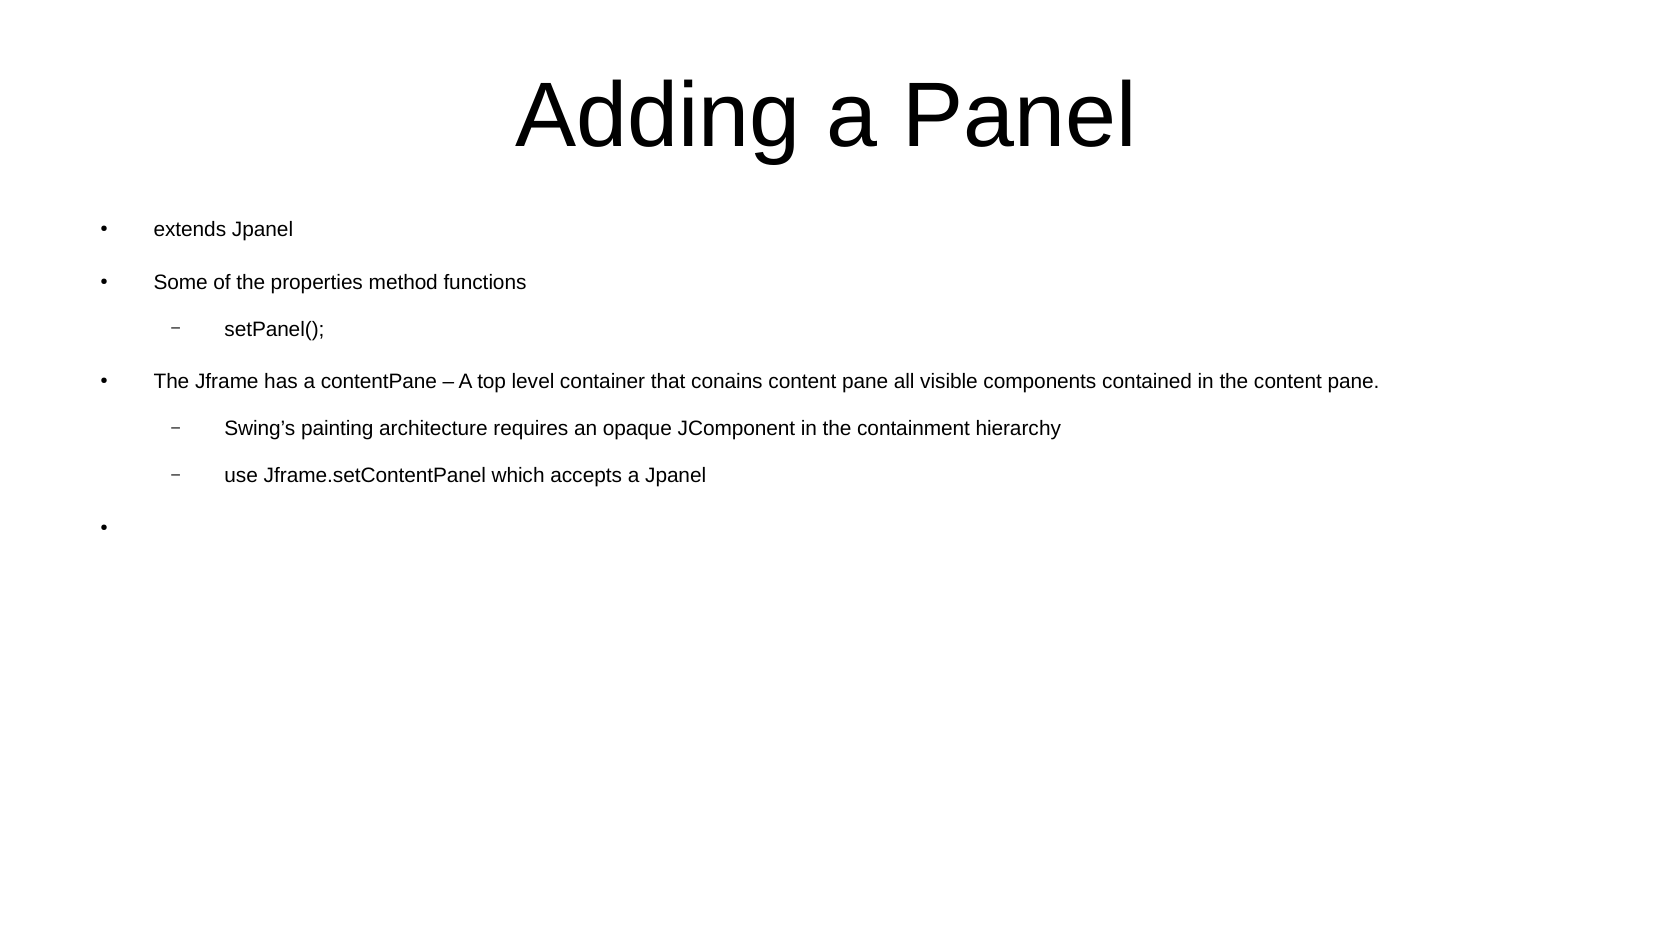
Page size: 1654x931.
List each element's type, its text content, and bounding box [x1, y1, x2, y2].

title Adding a Panel [82, 37, 1571, 193]
list extends Jpanel Some of the properties method functions setPanel(); The Jframe has a contentPane – A top level container that conains content pane all visible components contained in the content pane. Swing’s painting architecture requires an opaque JComponent in the containment hierarchy use Jframe.setContentPanel which accepts a Jpanel [82, 217, 1606, 901]
